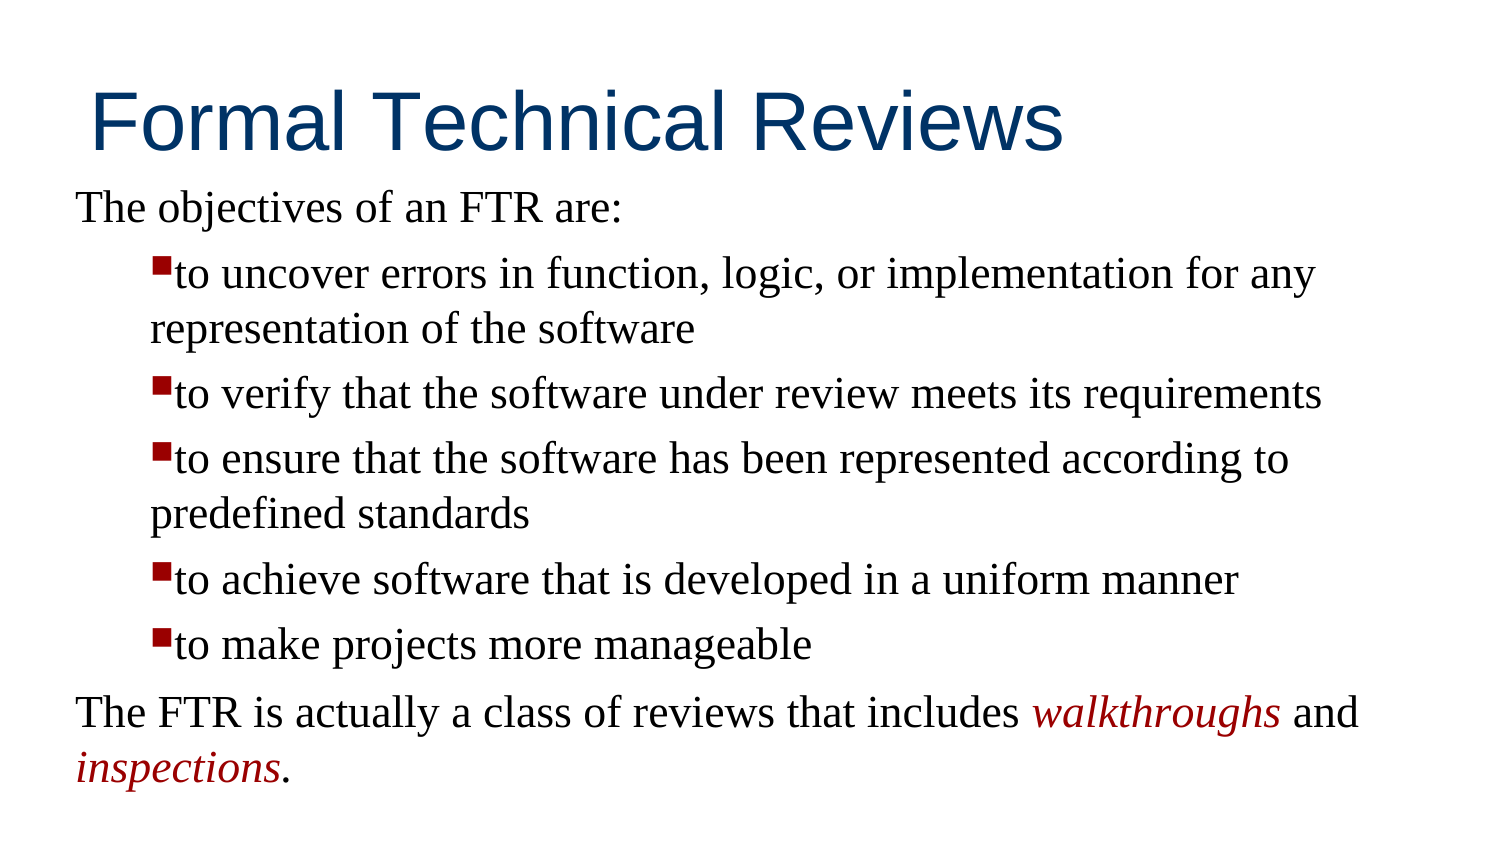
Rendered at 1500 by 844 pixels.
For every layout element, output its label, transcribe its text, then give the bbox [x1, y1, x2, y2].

title Formal Technical Reviews [75, 33, 1425, 175]
subtitle The objectives of an FTR are: to uncover errors in function, logic, or implementation for any representation of the software to verify that the software under review meets its requirements to ensure that the software has been represented according to predefined standards to achieve software that is developed in a uniform manner to make projects more manageable The FTR is actually a class of reviews that includes walkthroughs and inspections. [75, 177, 1425, 792]
